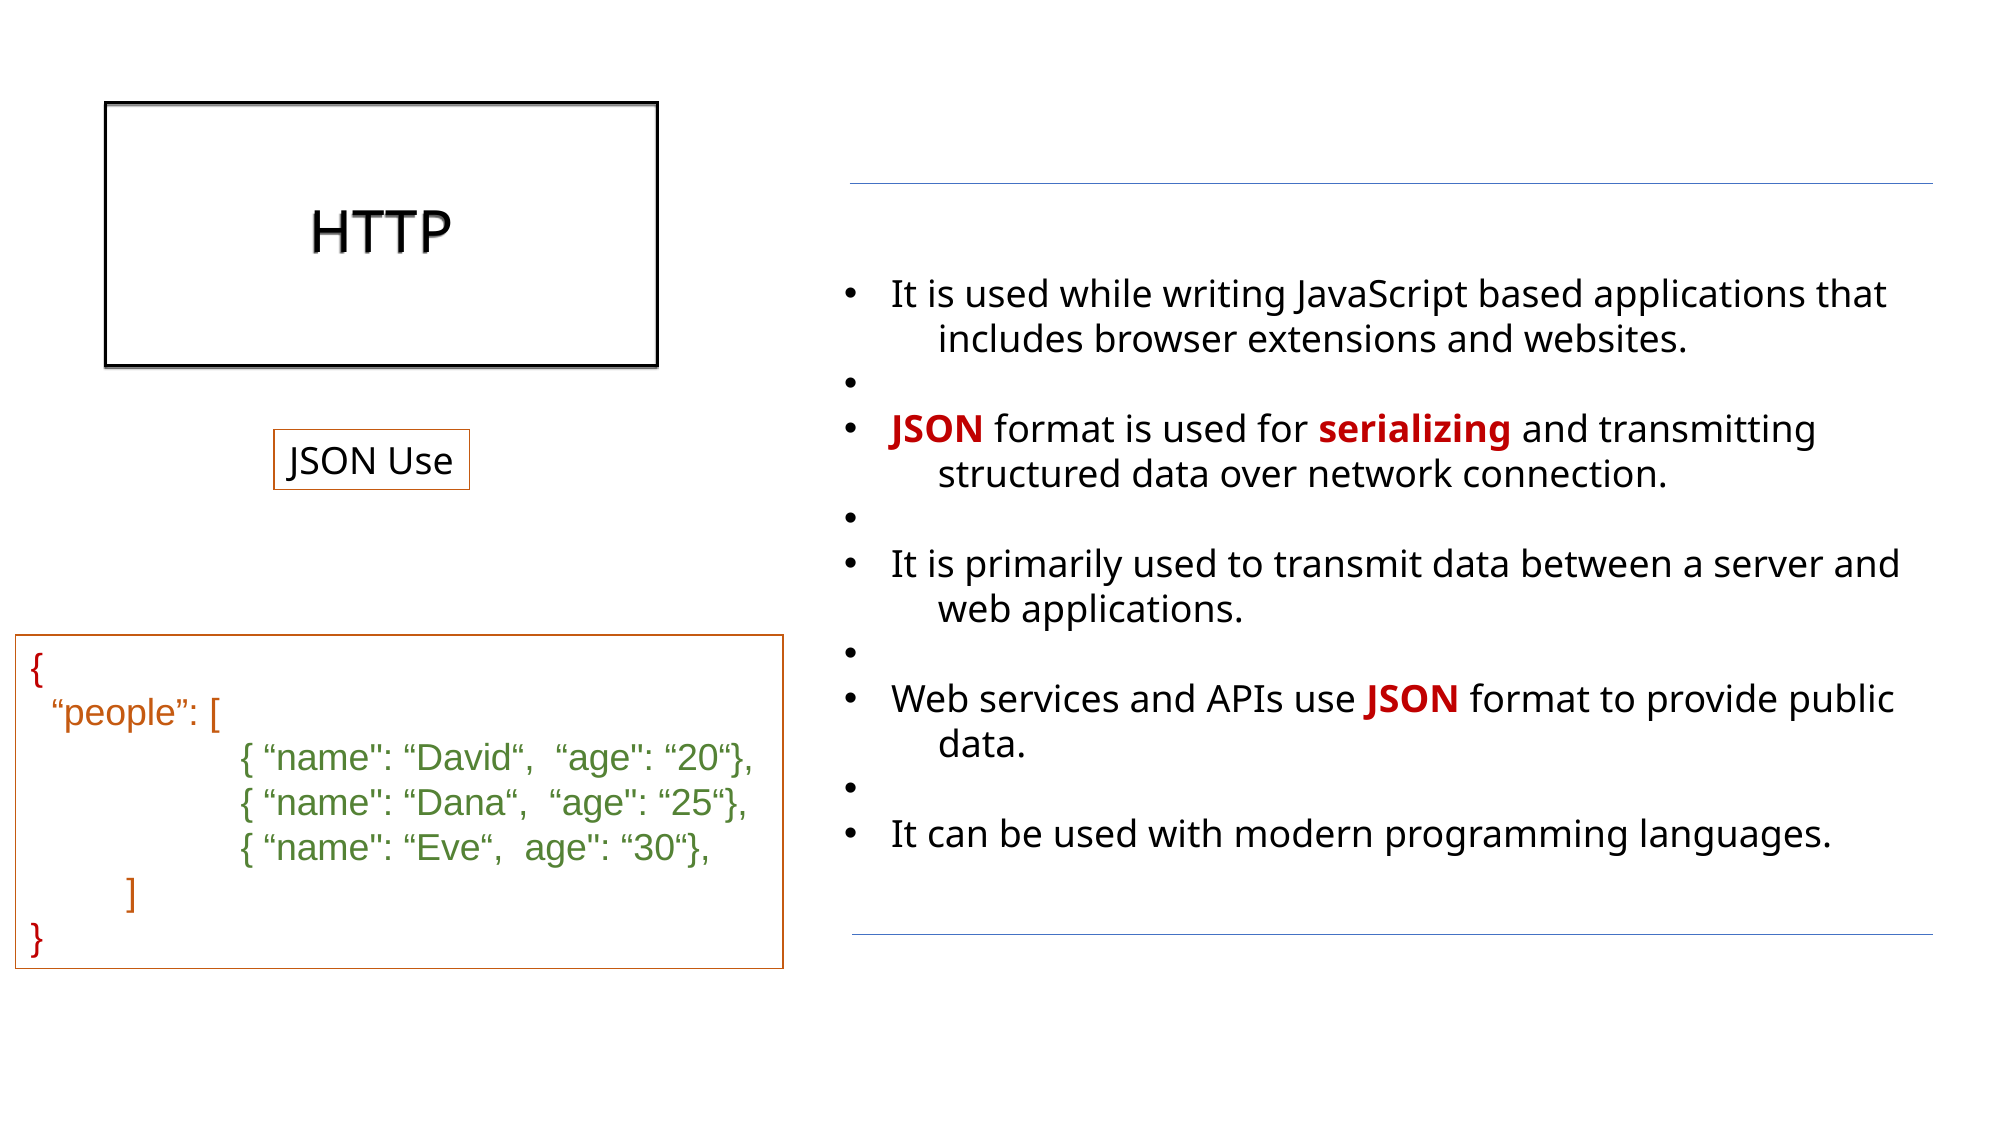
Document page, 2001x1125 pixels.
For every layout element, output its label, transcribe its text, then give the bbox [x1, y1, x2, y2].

text_box JSON Use [274, 429, 469, 489]
text_box It is used while writing JavaScript based applications that includes browser extensions and websites. JSON format is used for serializing and transmitting structured data over network connection. It is primarily used to transmit data between a server and web applications. Web services and APIs use JSON format to provide public data. It can be used with modern programming languages. [829, 217, 1985, 869]
title HTTP [105, 102, 658, 366]
text_box { “people”: [ { “name": “David“, “age": “20“}, { “name": “Dana“, “age": “25“}, { “name": “Eve“, age": “30“}, ] } [15, 635, 783, 969]
